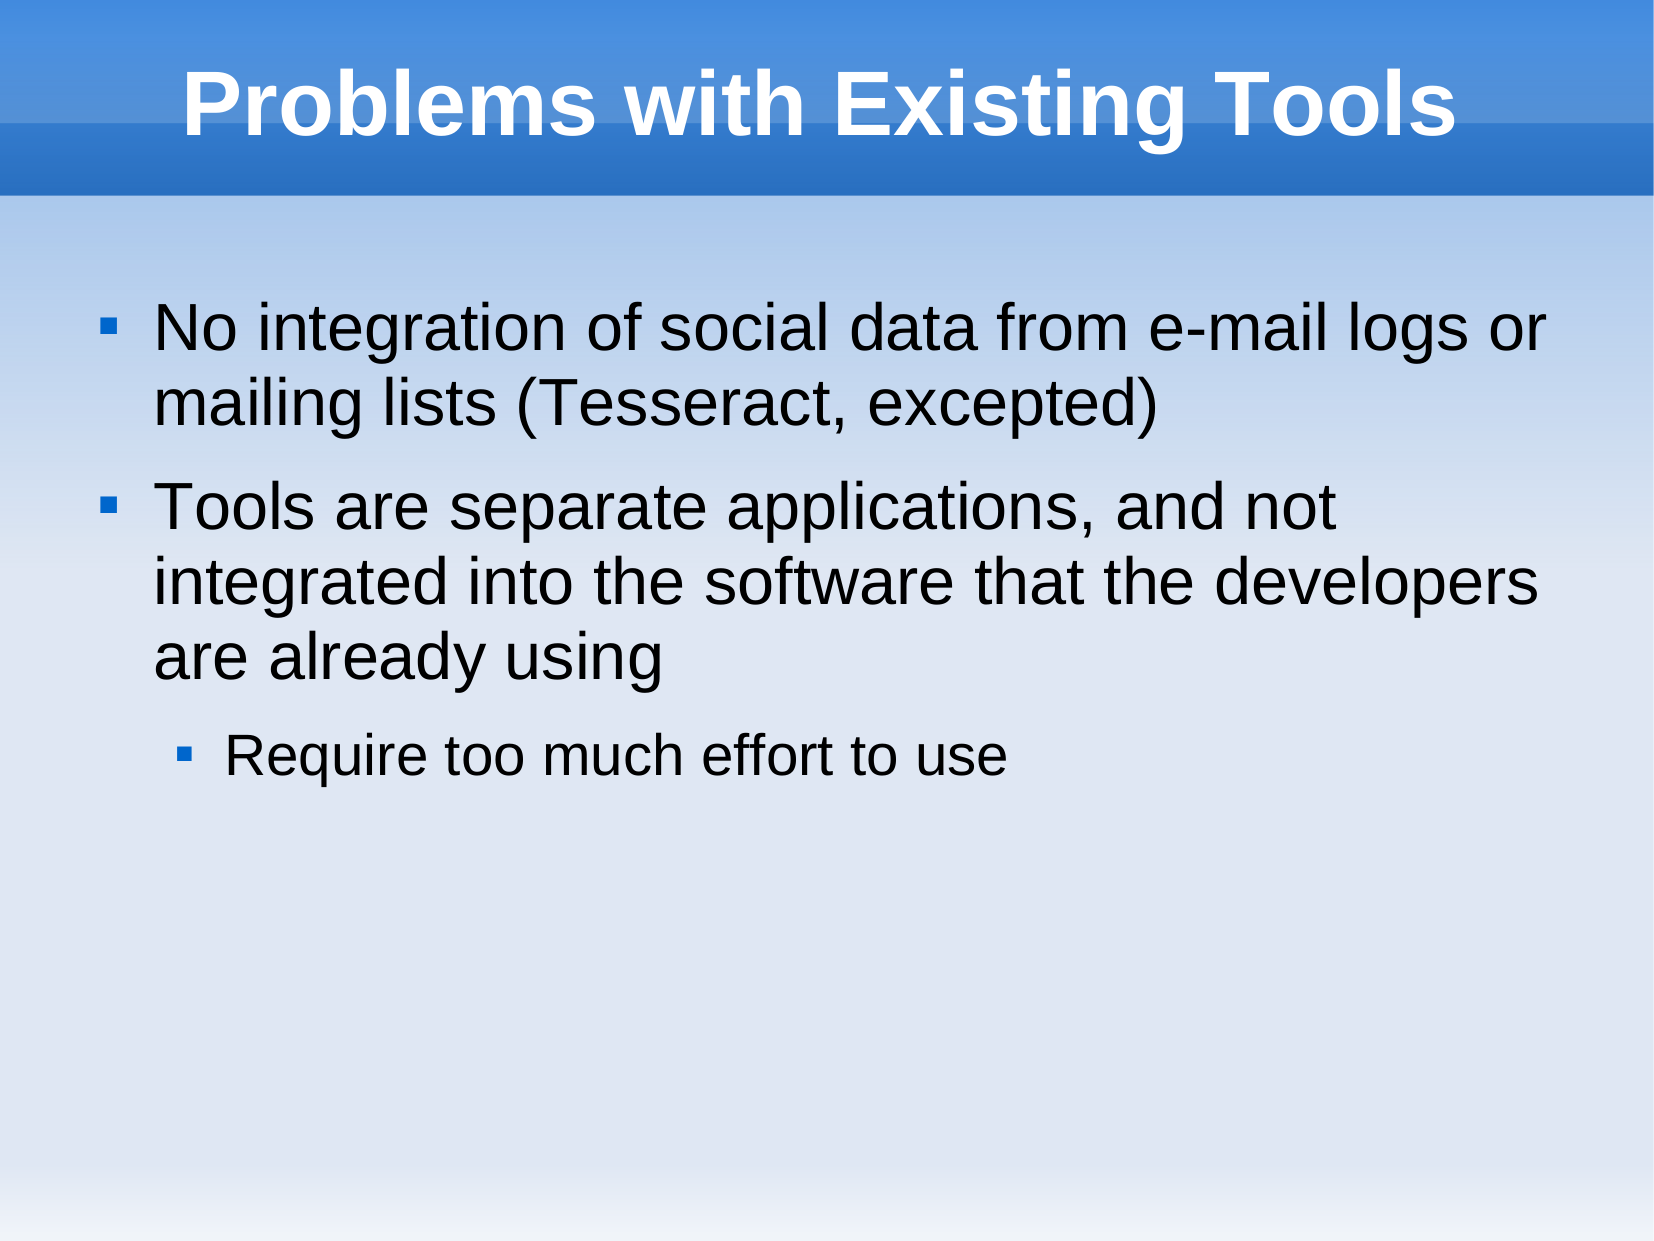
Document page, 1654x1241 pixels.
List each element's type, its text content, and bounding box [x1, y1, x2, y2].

title Problems with Existing Tools [76, 0, 1565, 208]
picture [0, 0, 1654, 1241]
list No integration of social data from e-mail logs or mailing lists (Tesseract, excepted) Tools are separate applications, and not integrated into the software that the developers are already using Require too much effort to use [82, 290, 1571, 1094]
